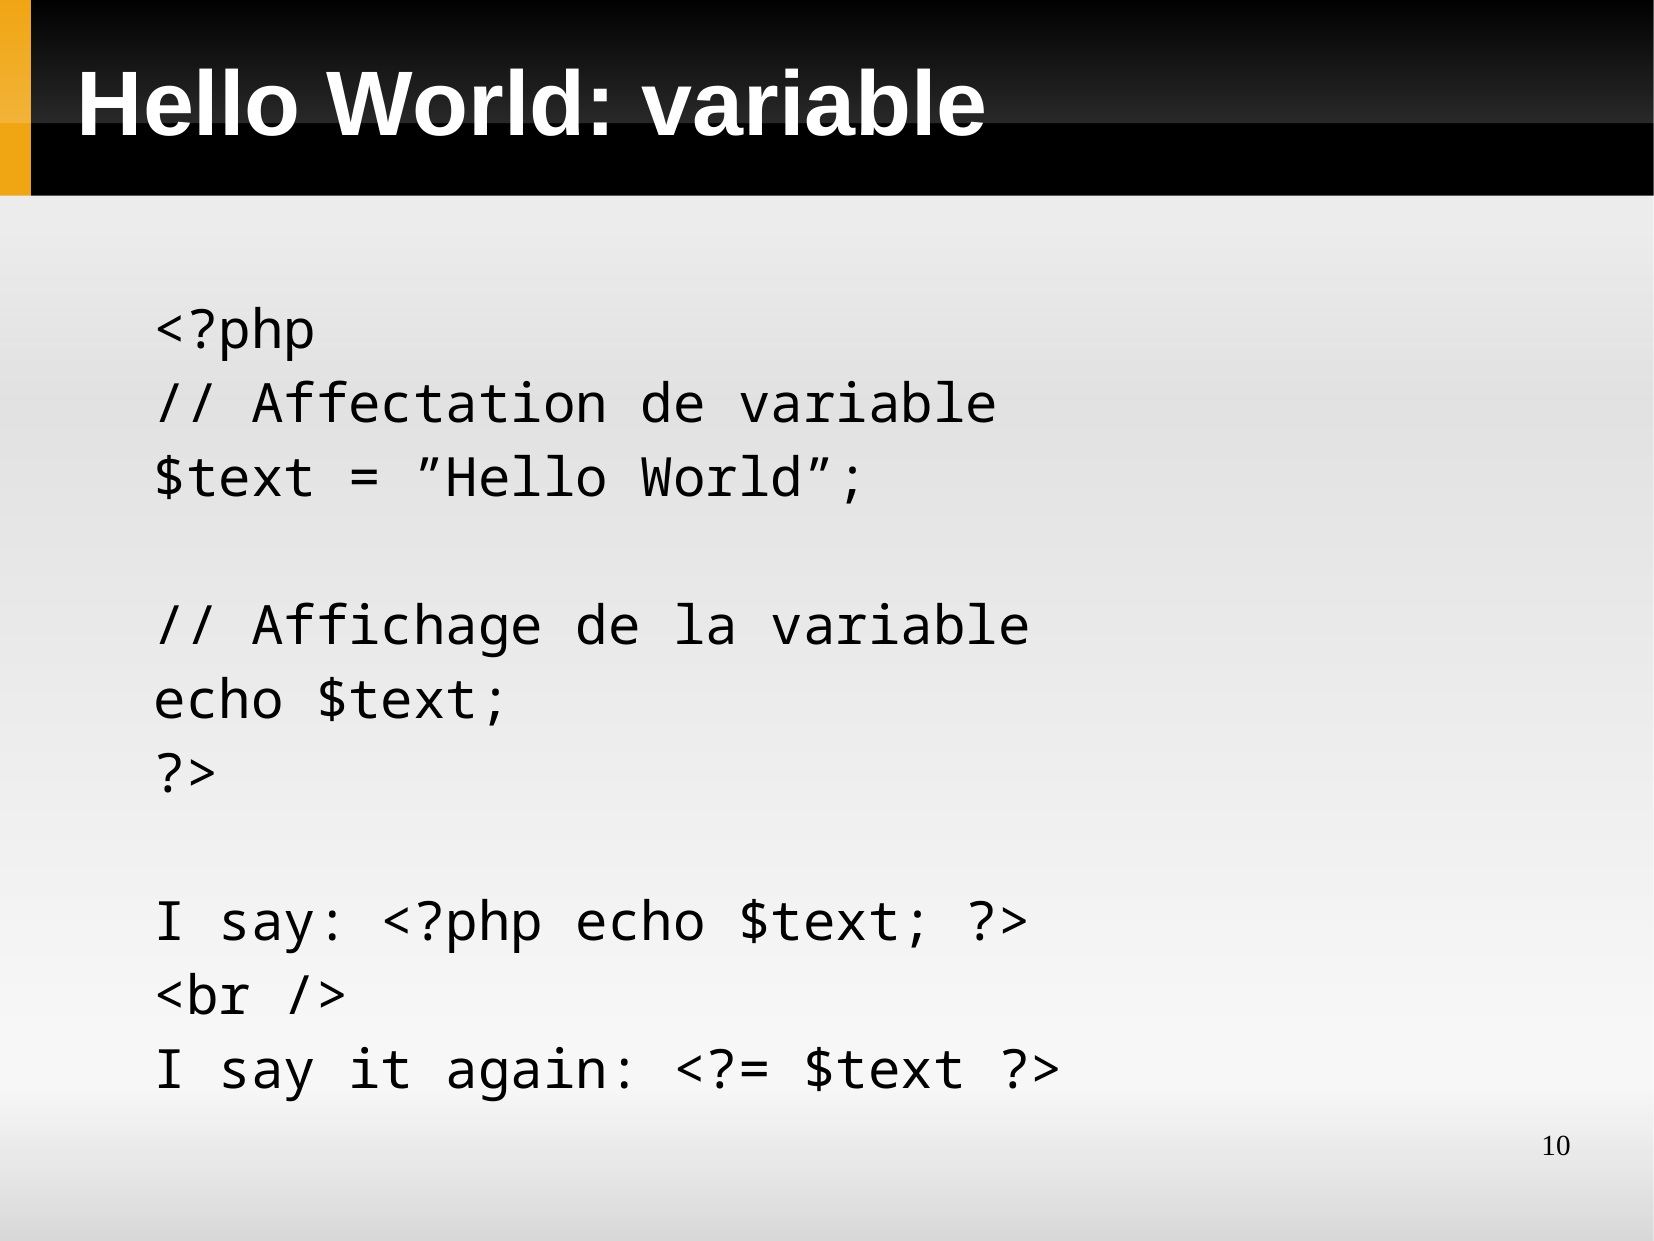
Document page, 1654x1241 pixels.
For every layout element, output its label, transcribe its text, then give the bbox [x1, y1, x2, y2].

title Hello World: variable [76, 7, 1565, 200]
list <?php // Affectation de variable $text = ”Hello World”; // Affichage de la variable echo $text; ?> I say: <?php echo $text; ?> <br /> I say it again: <?= $text ?> [82, 290, 1571, 1110]
picture [0, 0, 1654, 1241]
